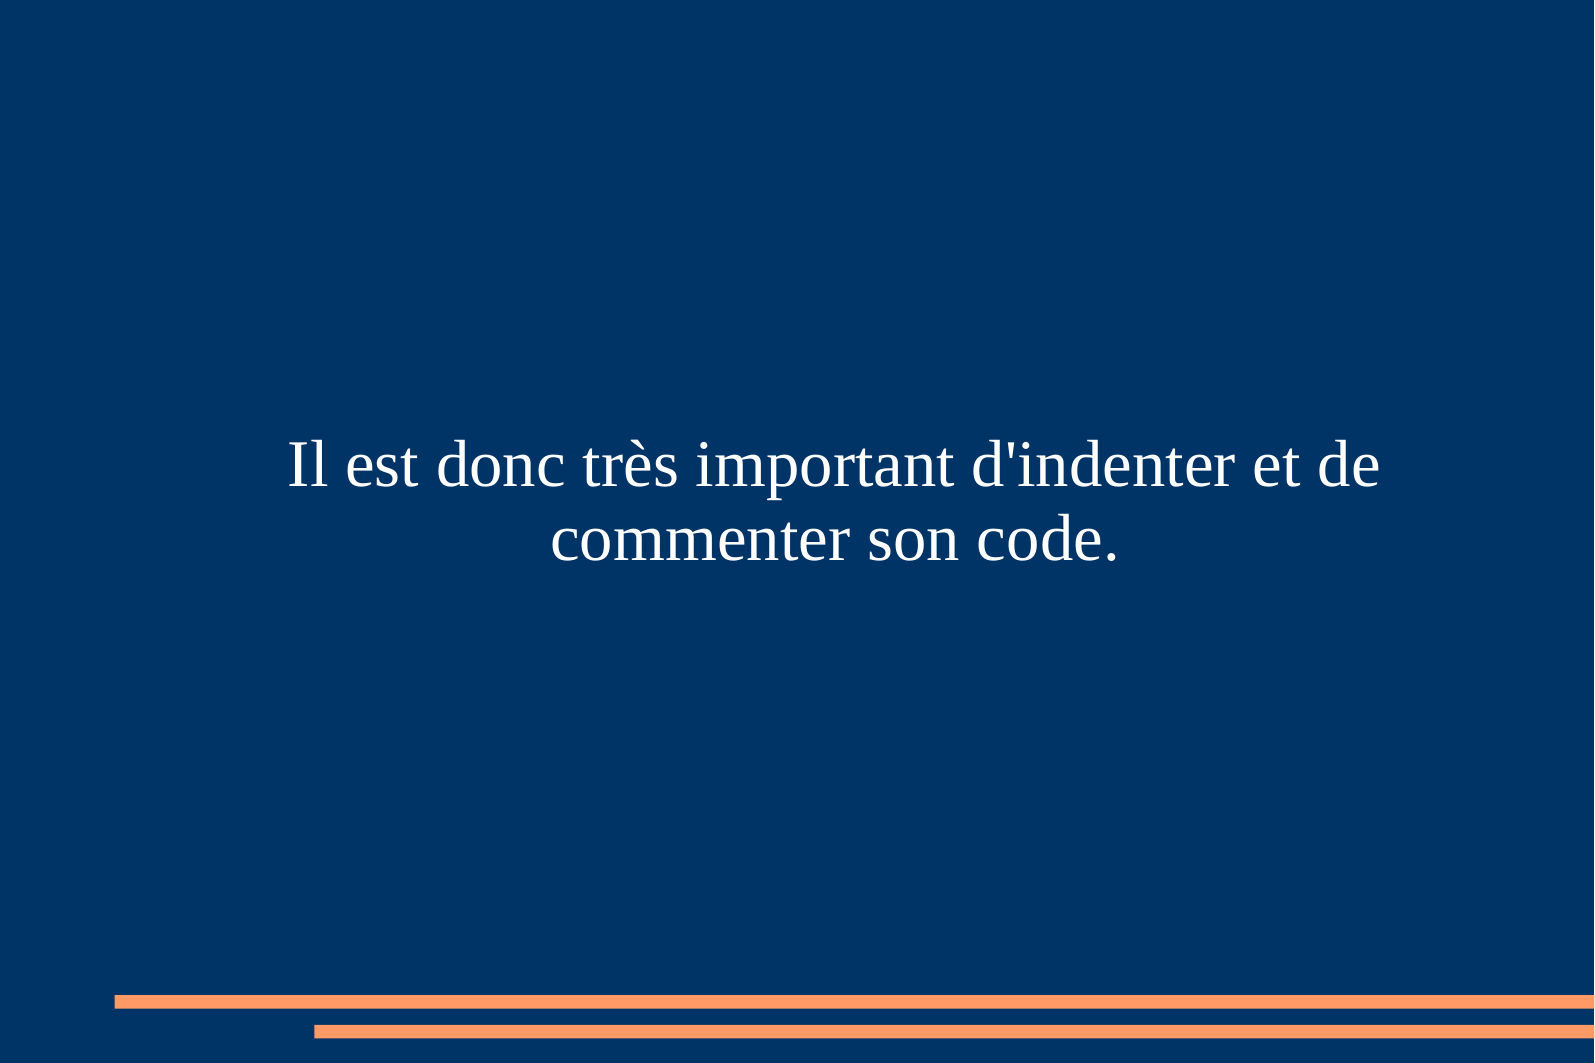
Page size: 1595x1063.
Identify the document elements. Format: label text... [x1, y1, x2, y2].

list Il est donc très important d'indenter et de commenter son code. [106, 153, 1494, 848]
